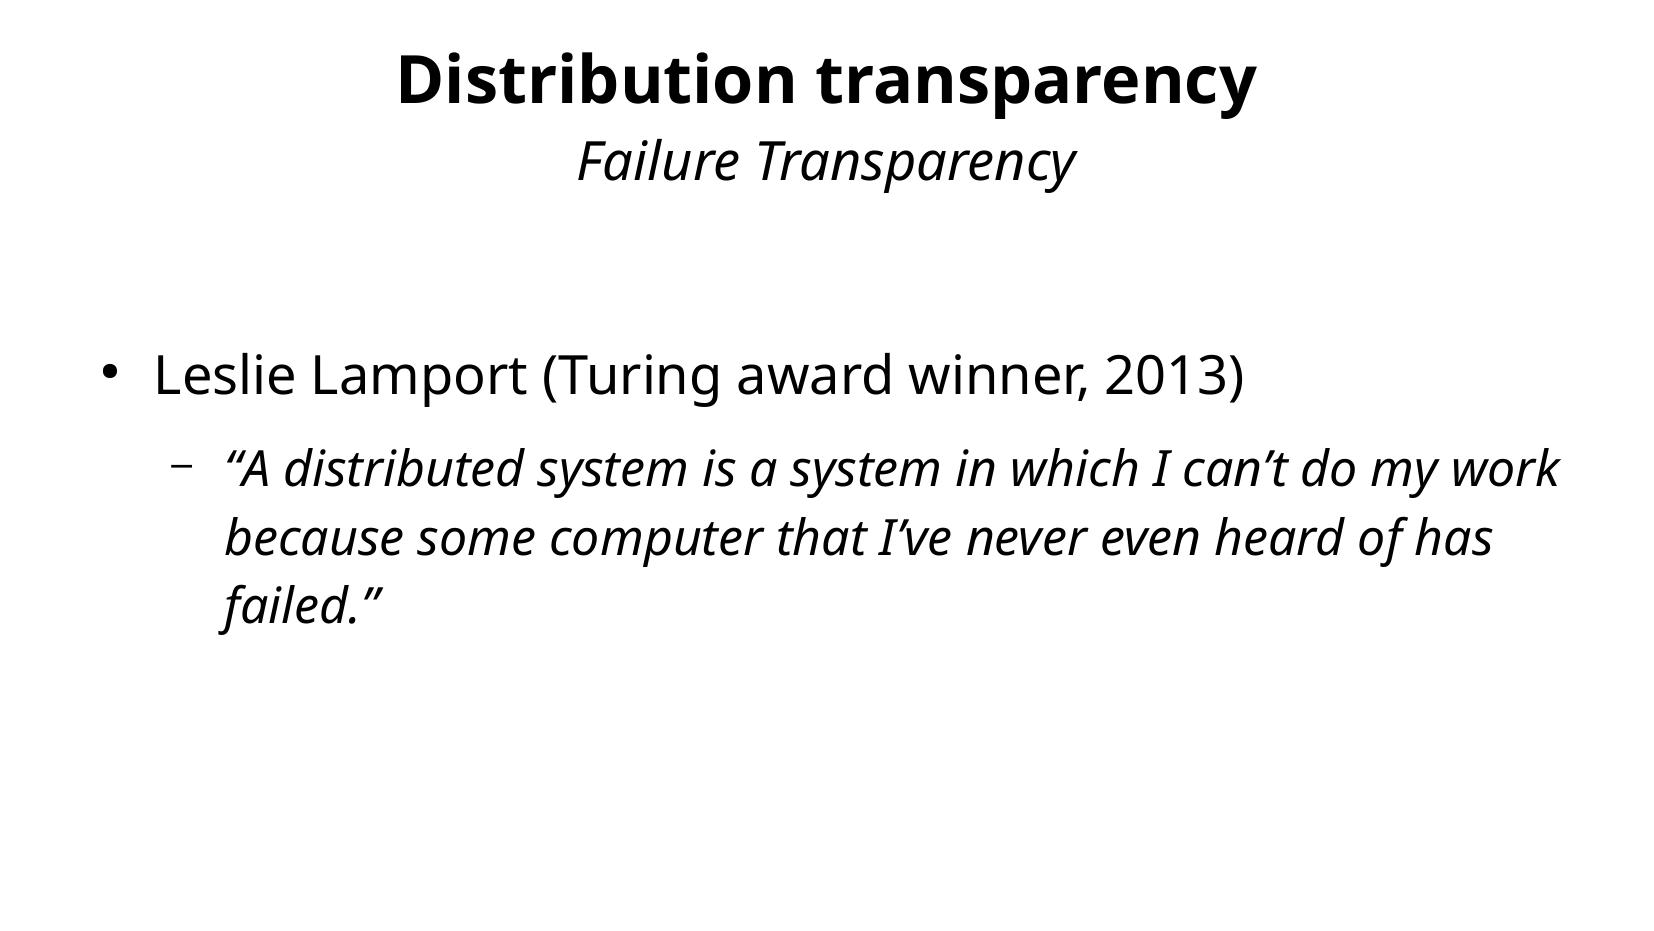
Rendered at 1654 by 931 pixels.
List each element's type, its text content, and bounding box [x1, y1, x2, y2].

title Distribution transparency Failure Transparency [82, 36, 1571, 193]
list Leslie Lamport (Turing award winner, 2013) “A distributed system is a system in which I can’t do my work because some computer that I’ve never even heard of has failed.” [82, 217, 1571, 757]
